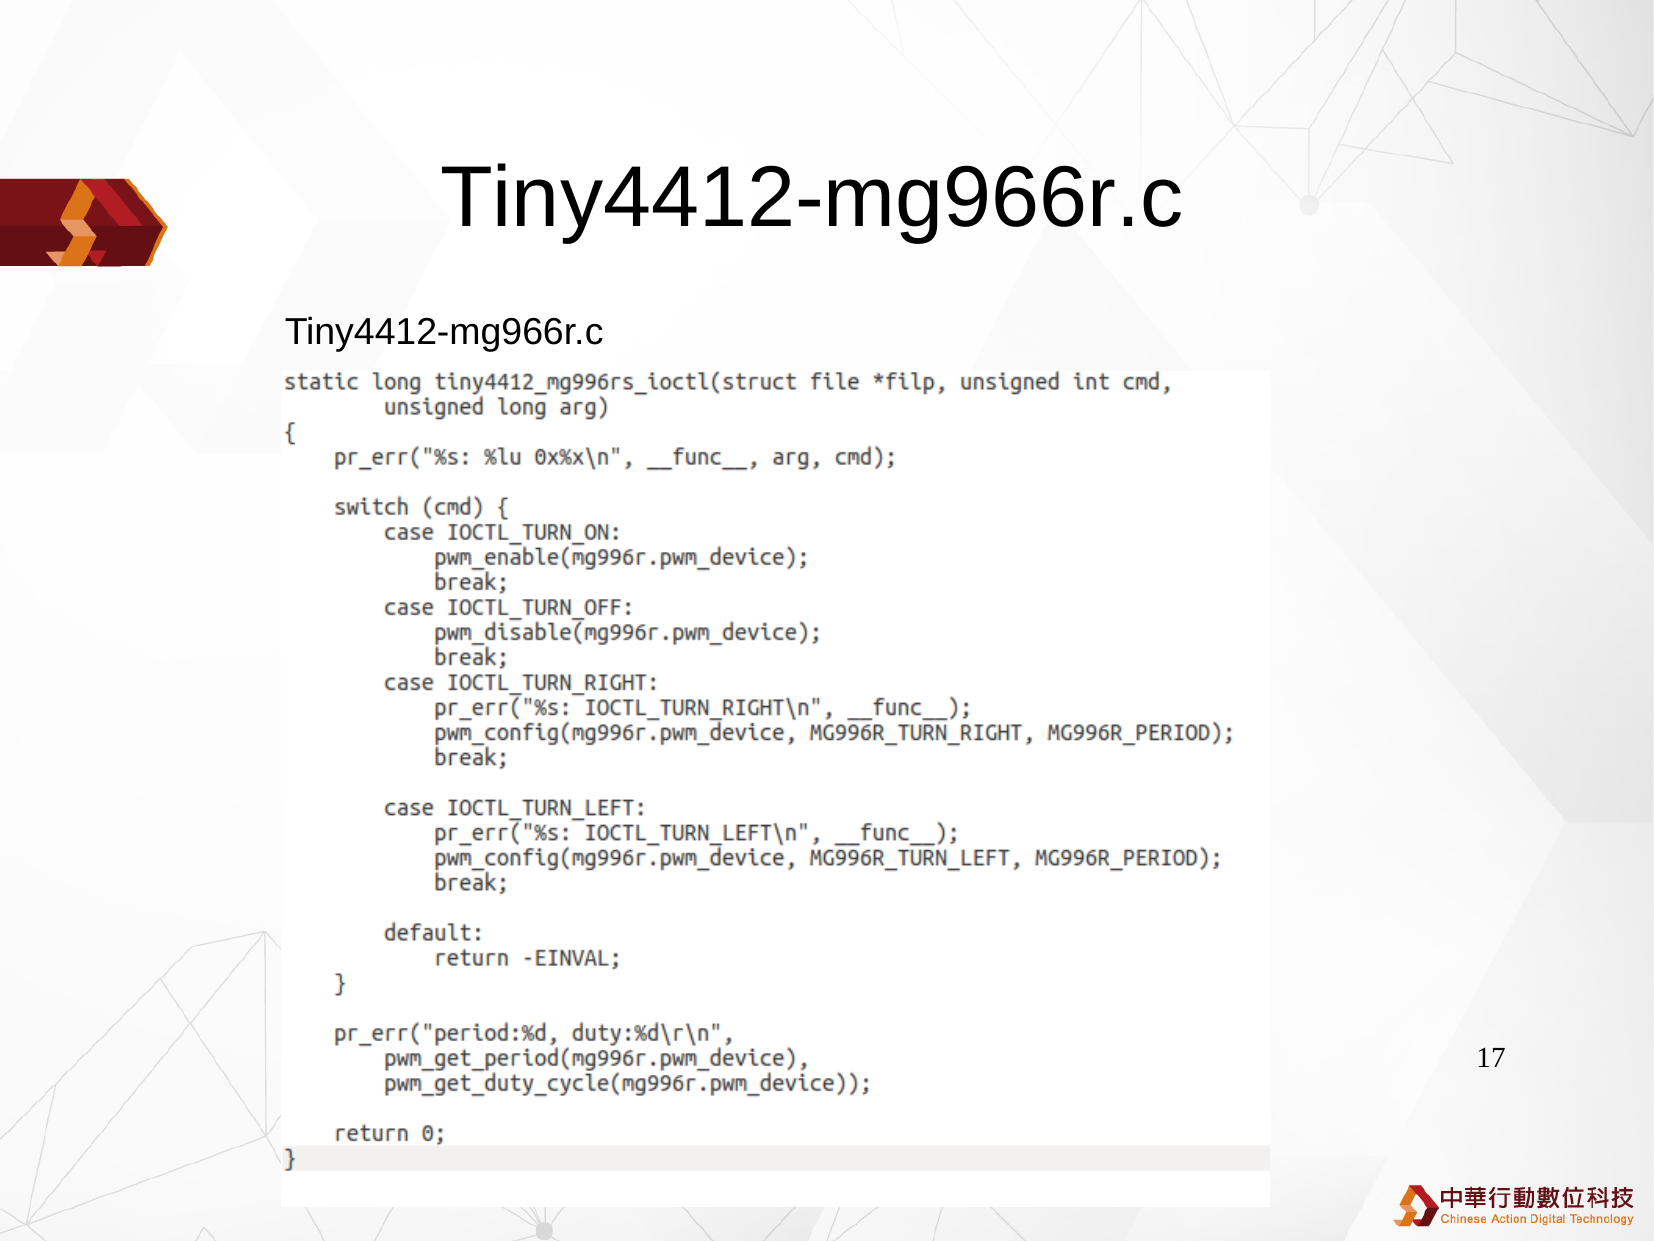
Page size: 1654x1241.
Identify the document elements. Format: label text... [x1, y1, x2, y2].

text_box Tiny4412-mg966r.c [270, 303, 1336, 361]
picture [0, 0, 1654, 1241]
title Tiny4412-mg966r.c [118, 112, 1506, 281]
